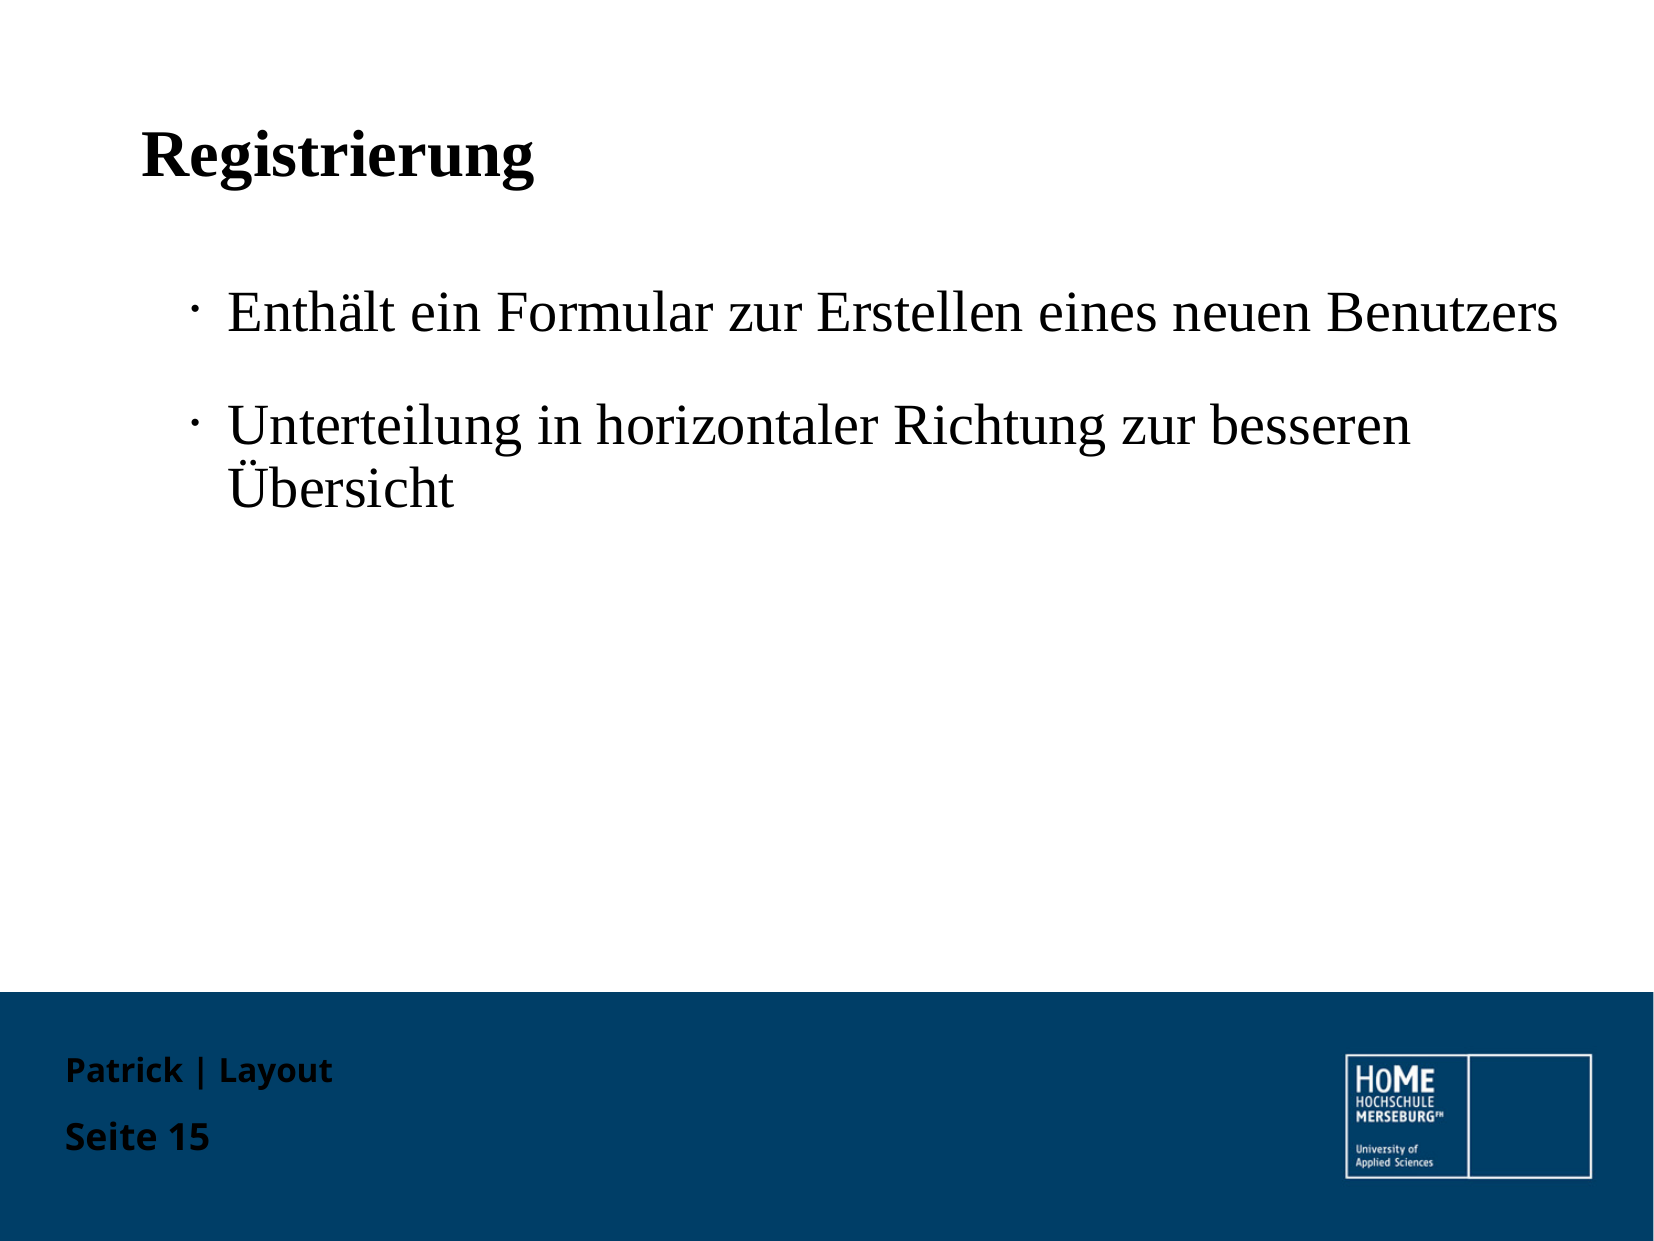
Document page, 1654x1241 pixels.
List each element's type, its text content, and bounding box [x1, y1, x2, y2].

text_box Enthält ein Formular zur Erstellen eines neuen Benutzers Unterteilung in horizontaler Richtung zur besseren Übersicht [175, 273, 1602, 1061]
picture [0, 992, 1654, 1241]
title Registrierung [126, 111, 1094, 235]
